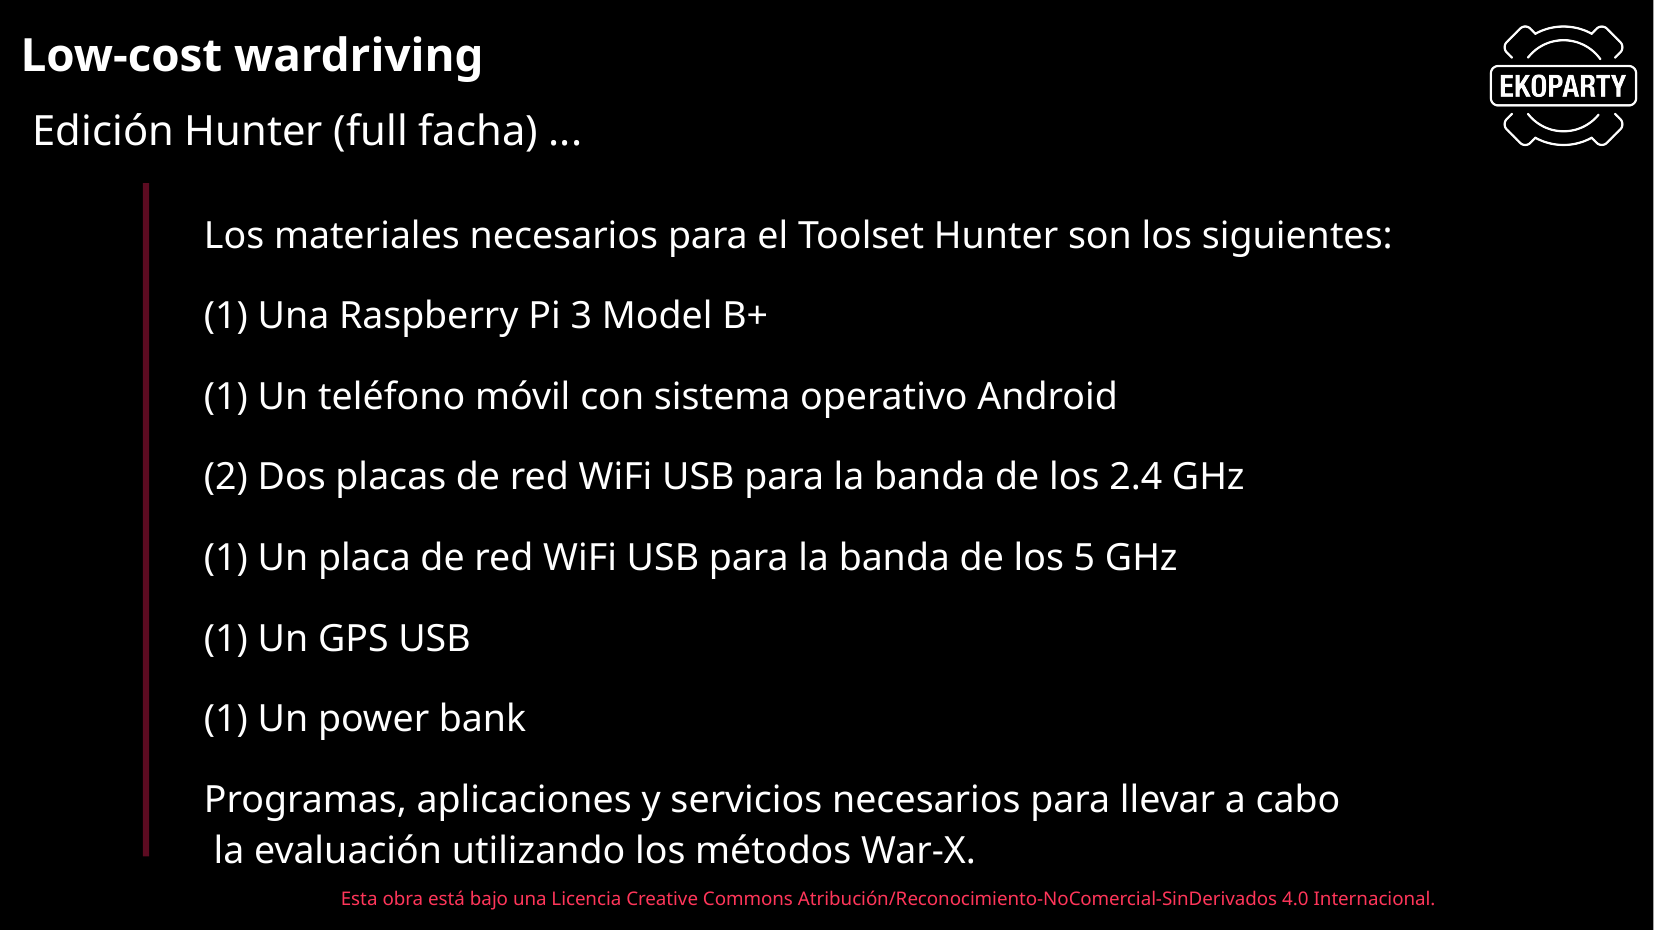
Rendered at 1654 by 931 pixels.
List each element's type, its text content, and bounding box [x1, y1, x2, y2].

text_box Edición Hunter (full facha) ... [17, 93, 1343, 161]
text_box Esta obra está bajo una Licencia Creative Commons Atribución/Reconocimiento-NoComercial-SinDerivados 4.0 Internacional. [325, 878, 1654, 917]
picture [1476, 0, 1654, 178]
text_box Low-cost wardriving [5, 14, 1476, 87]
text_box Los materiales necesarios para el Toolset Hunter son los siguientes: (1) Una Raspberry Pi 3 Model B+ (1) Un teléfono móvil con sistema operativo Android (2) Dos placas de red WiFi USB para la banda de los 2.4 GHz (1) Un placa de red WiFi USB para la banda de los 5 GHz (1) Un GPS USB (1) Un power bank Programas, aplicaciones y servicios necesarios para llevar a cabo la evaluación utilizando los métodos War-X. [189, 201, 1628, 846]
